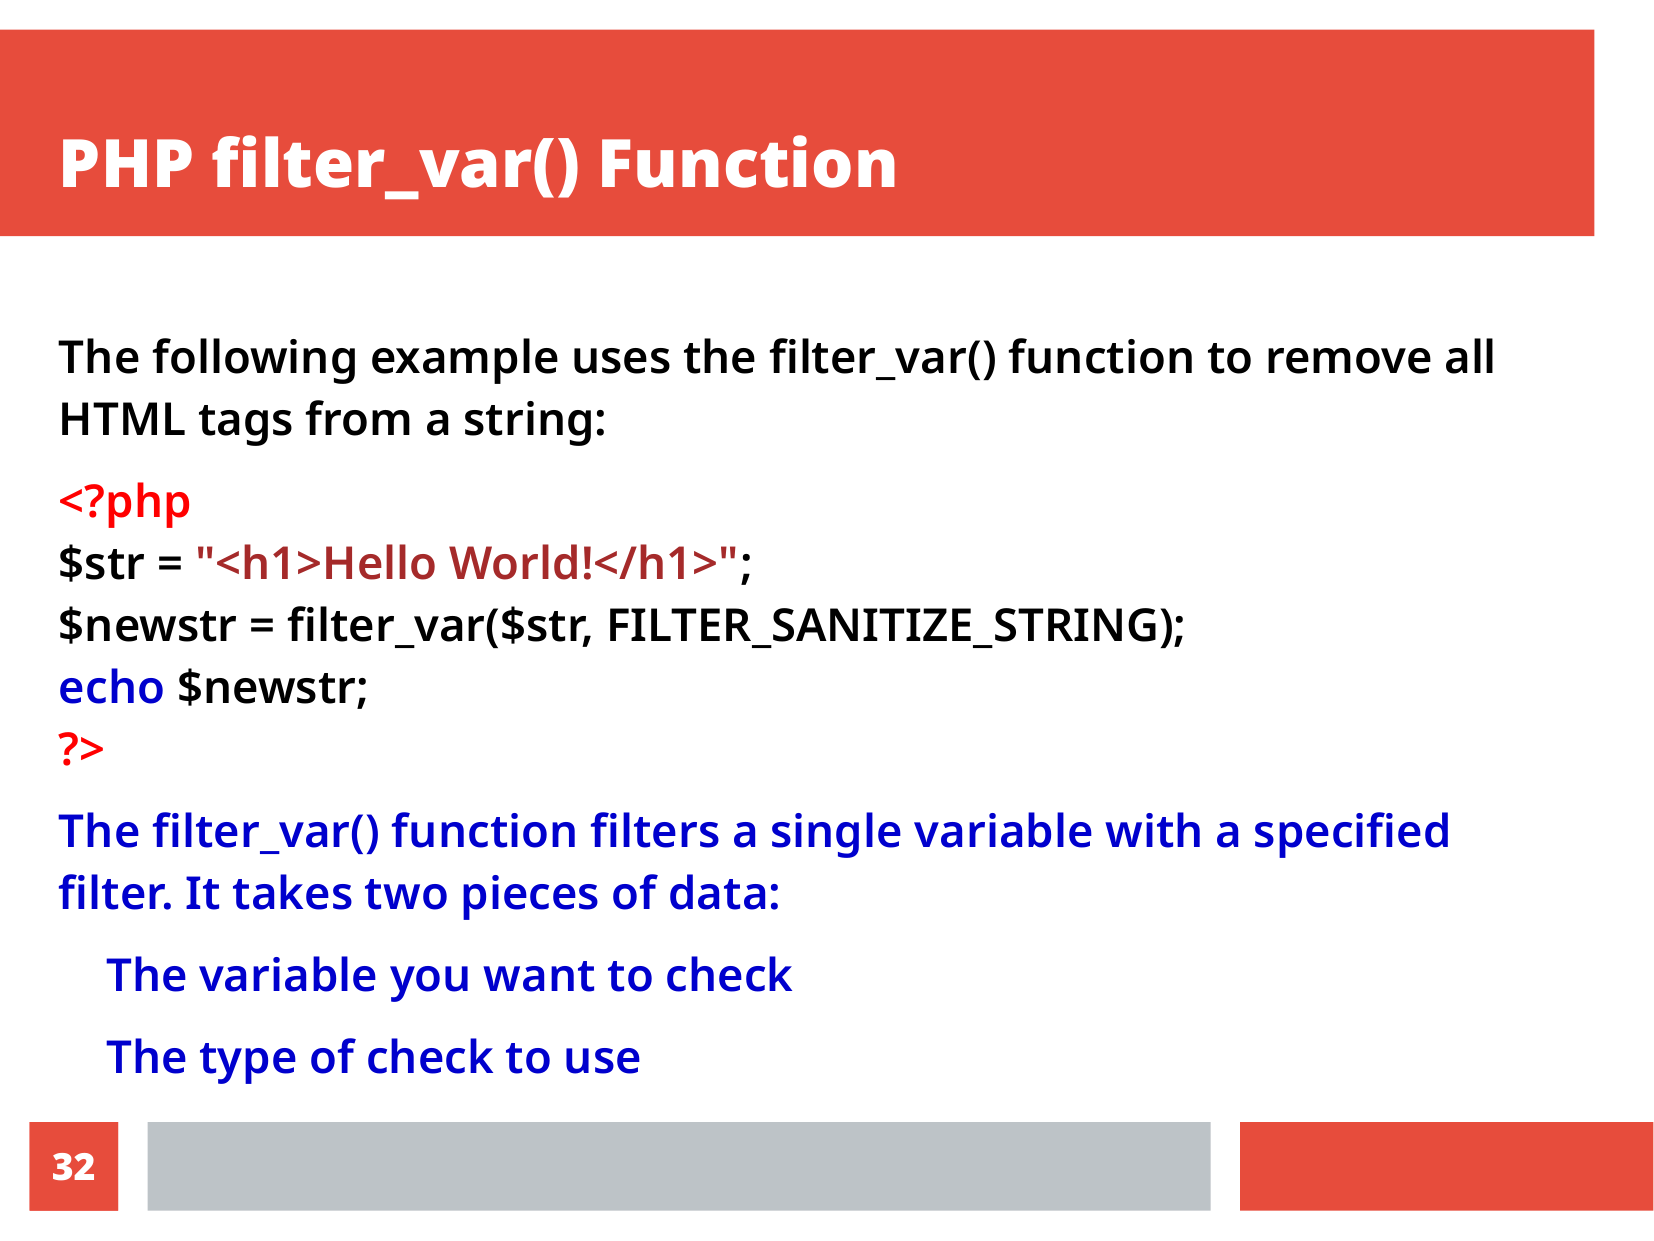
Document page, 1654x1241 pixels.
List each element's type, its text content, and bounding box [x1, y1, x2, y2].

list The following example uses the filter_var() function to remove all HTML tags from a string: <?php $str = "<h1>Hello World!</h1>"; $newstr = filter_var($str, FILTER_SANITIZE_STRING); echo $newstr; ?> The filter_var() function filters a single variable with a specified filter. It takes two pieces of data: The variable you want to check The type of check to use [59, 324, 1565, 1093]
title PHP filter_var() Function [59, 59, 1595, 207]
